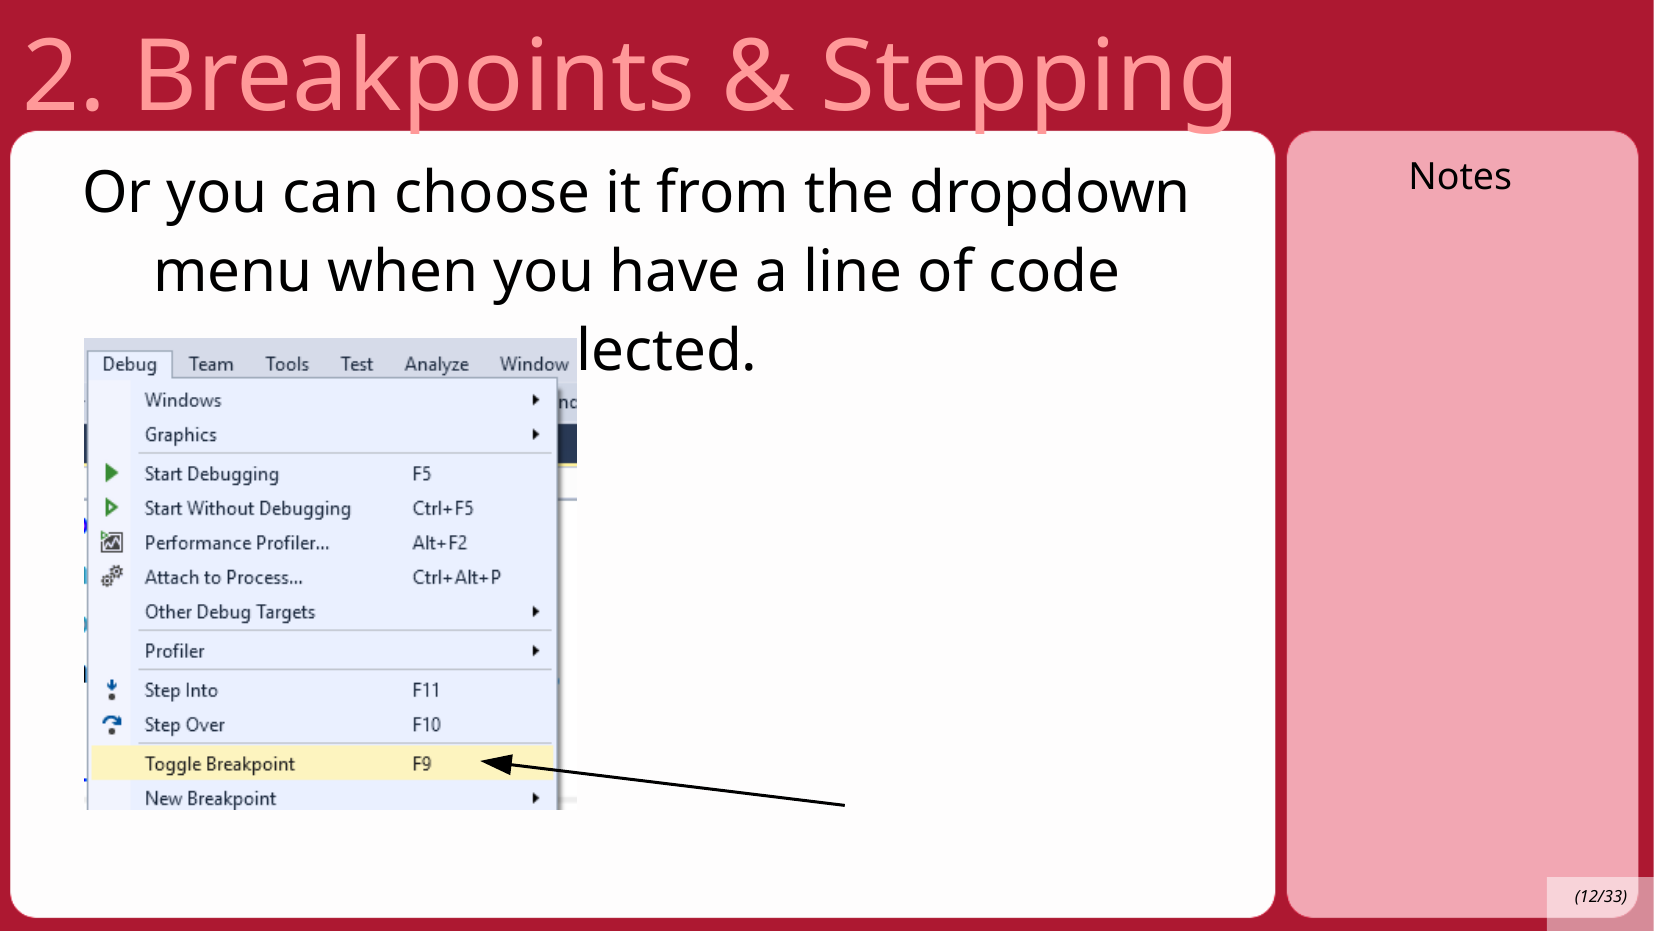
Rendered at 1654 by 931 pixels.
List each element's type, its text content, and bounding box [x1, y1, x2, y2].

picture [0, 0, 1654, 931]
text_box Notes [1290, 141, 1631, 199]
text_box (<number>/33) [1546, 877, 1654, 931]
text_box Or you can choose it from the dropdown menu when you have a line of code selected. [26, 149, 1247, 402]
title 2. Breakpoints & Stepping [22, 7, 1511, 136]
